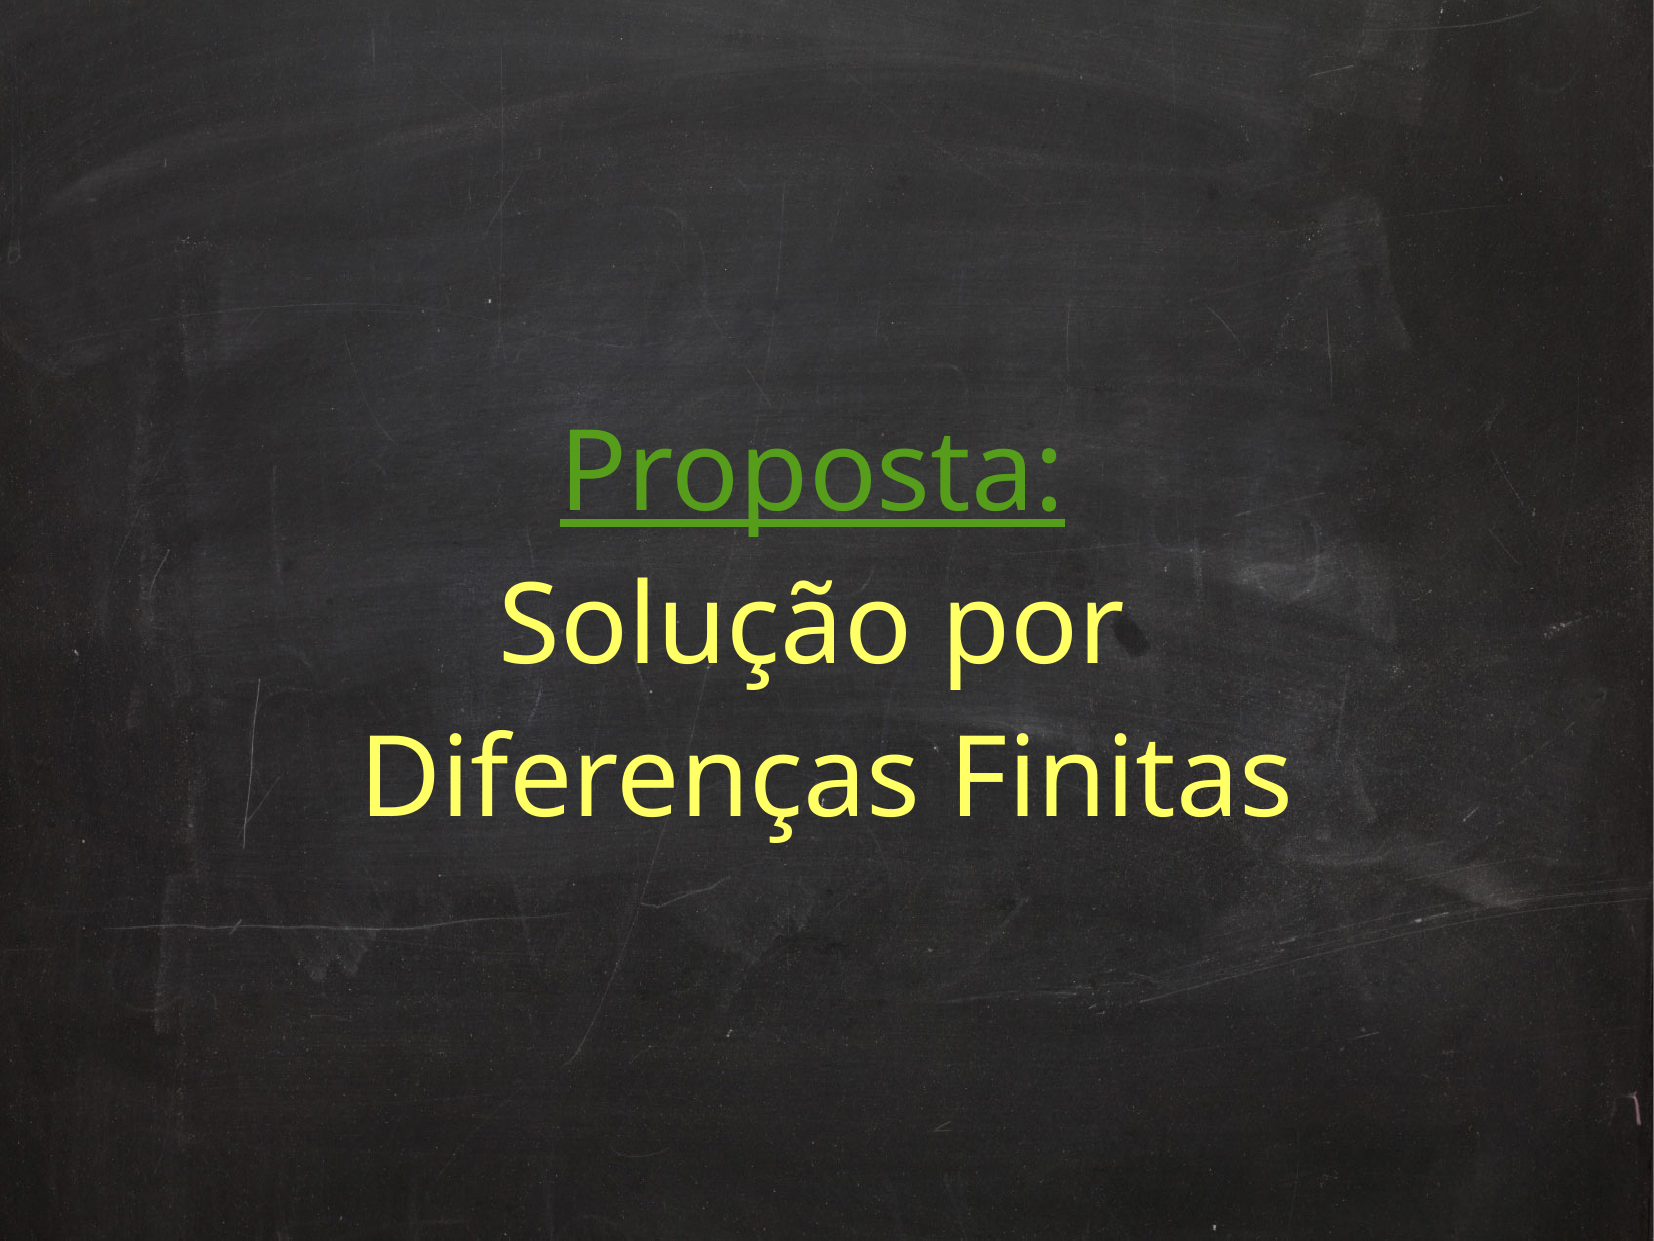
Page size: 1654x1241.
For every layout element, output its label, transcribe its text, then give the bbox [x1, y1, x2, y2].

title Proposta: Solução por Diferenças Finitas [1, 384, 1652, 856]
picture [0, 0, 1654, 1241]
